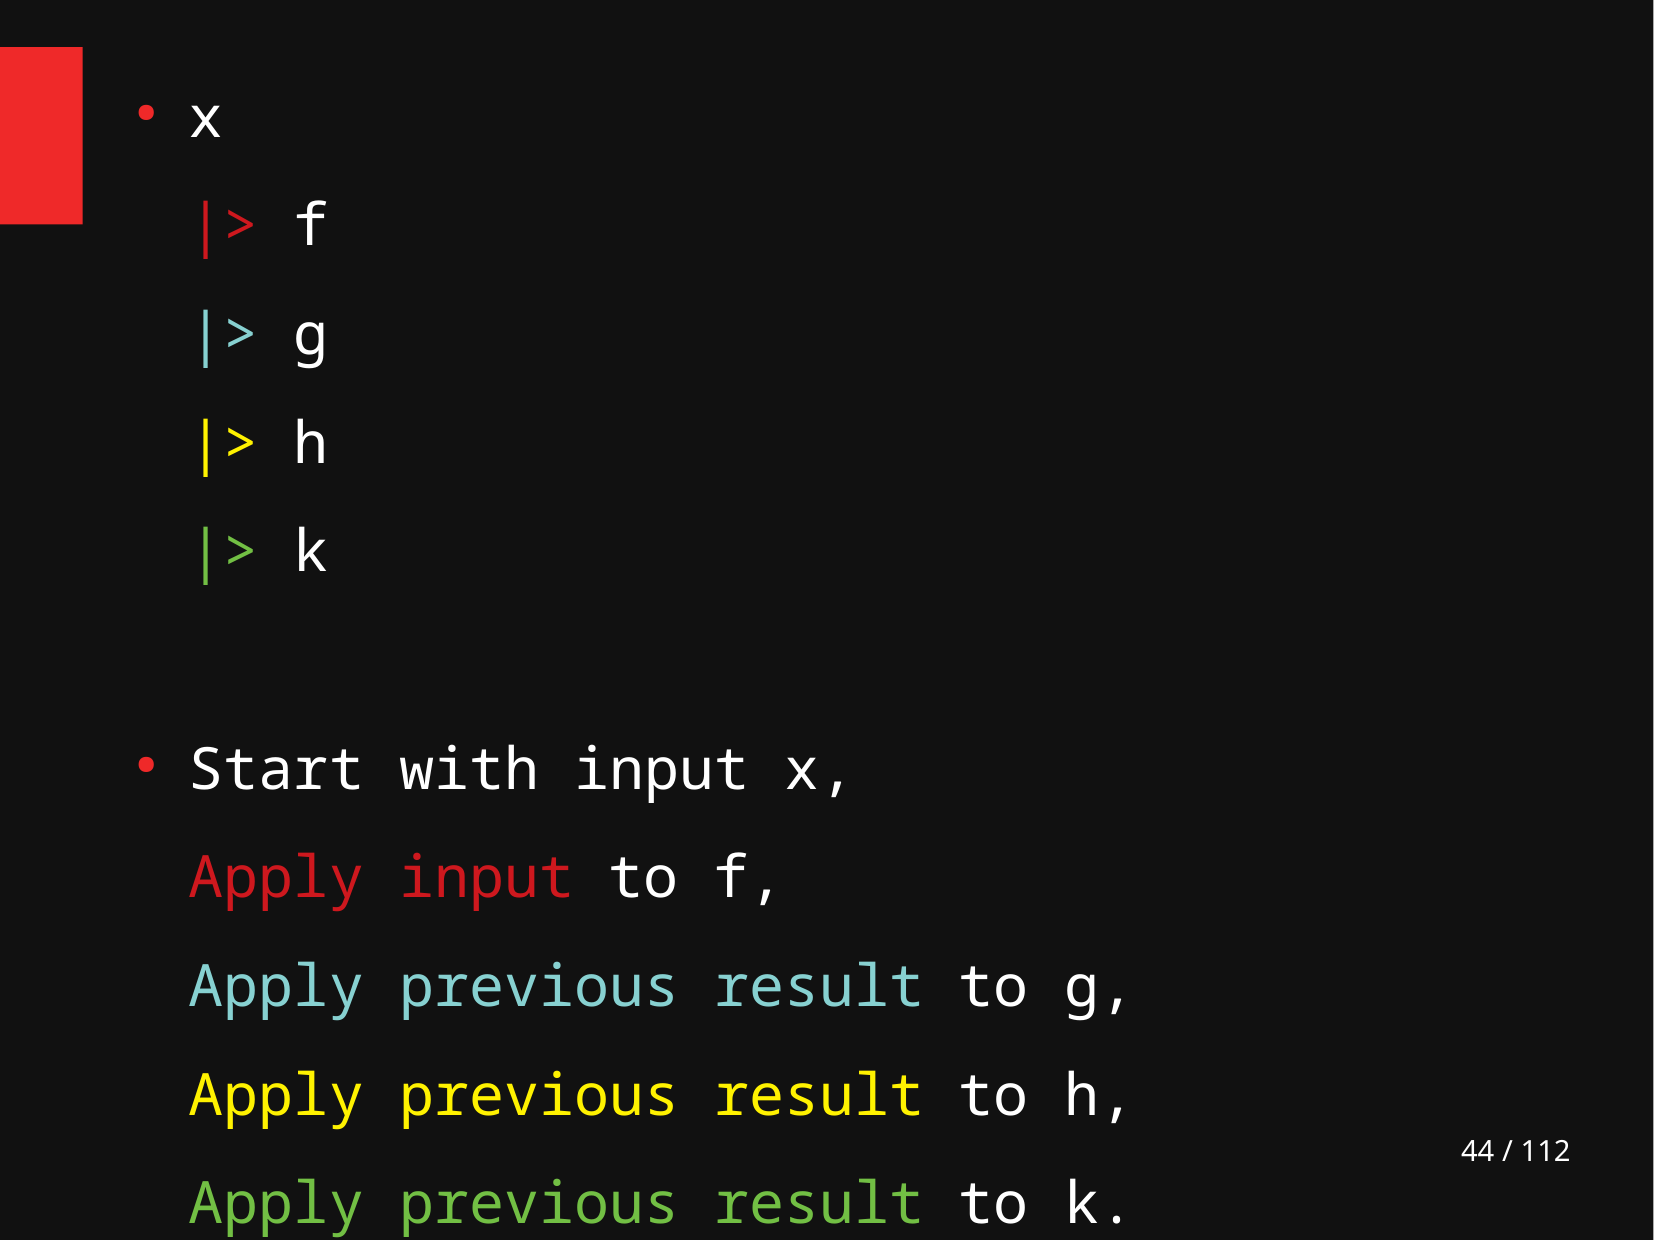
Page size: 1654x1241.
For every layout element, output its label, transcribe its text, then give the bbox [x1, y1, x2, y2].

list x |> f |> g |> h |> k Start with input x, Apply input to f, Apply previous result to g, Apply previous result to h, Apply previous result to k. [118, 75, 1536, 1074]
